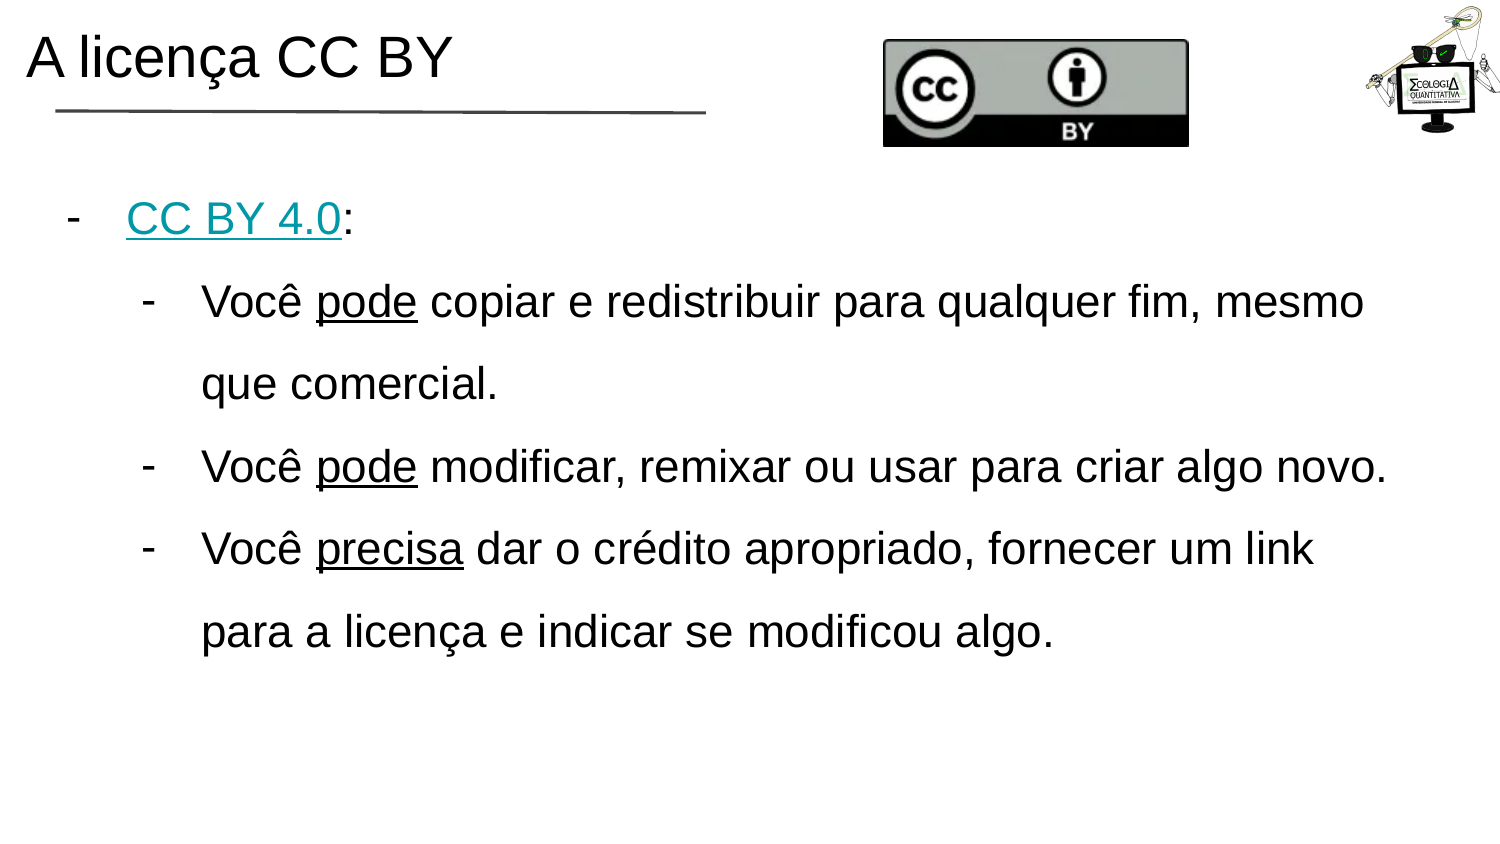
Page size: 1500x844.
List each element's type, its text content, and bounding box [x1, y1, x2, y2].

text_box CC BY 4.0: Você pode copiar e redistribuir para qualquer fim, mesmo que comercial. Você pode modificar, remixar ou usar para criar algo novo. Você precisa dar o crédito apropriado, fornecer um link para a licença e indicar se modificou algo. [36, 146, 1412, 801]
text_box A licença CC BY [11, 3, 1353, 117]
picture [883, 39, 1189, 147]
picture [1365, 3, 1500, 135]
